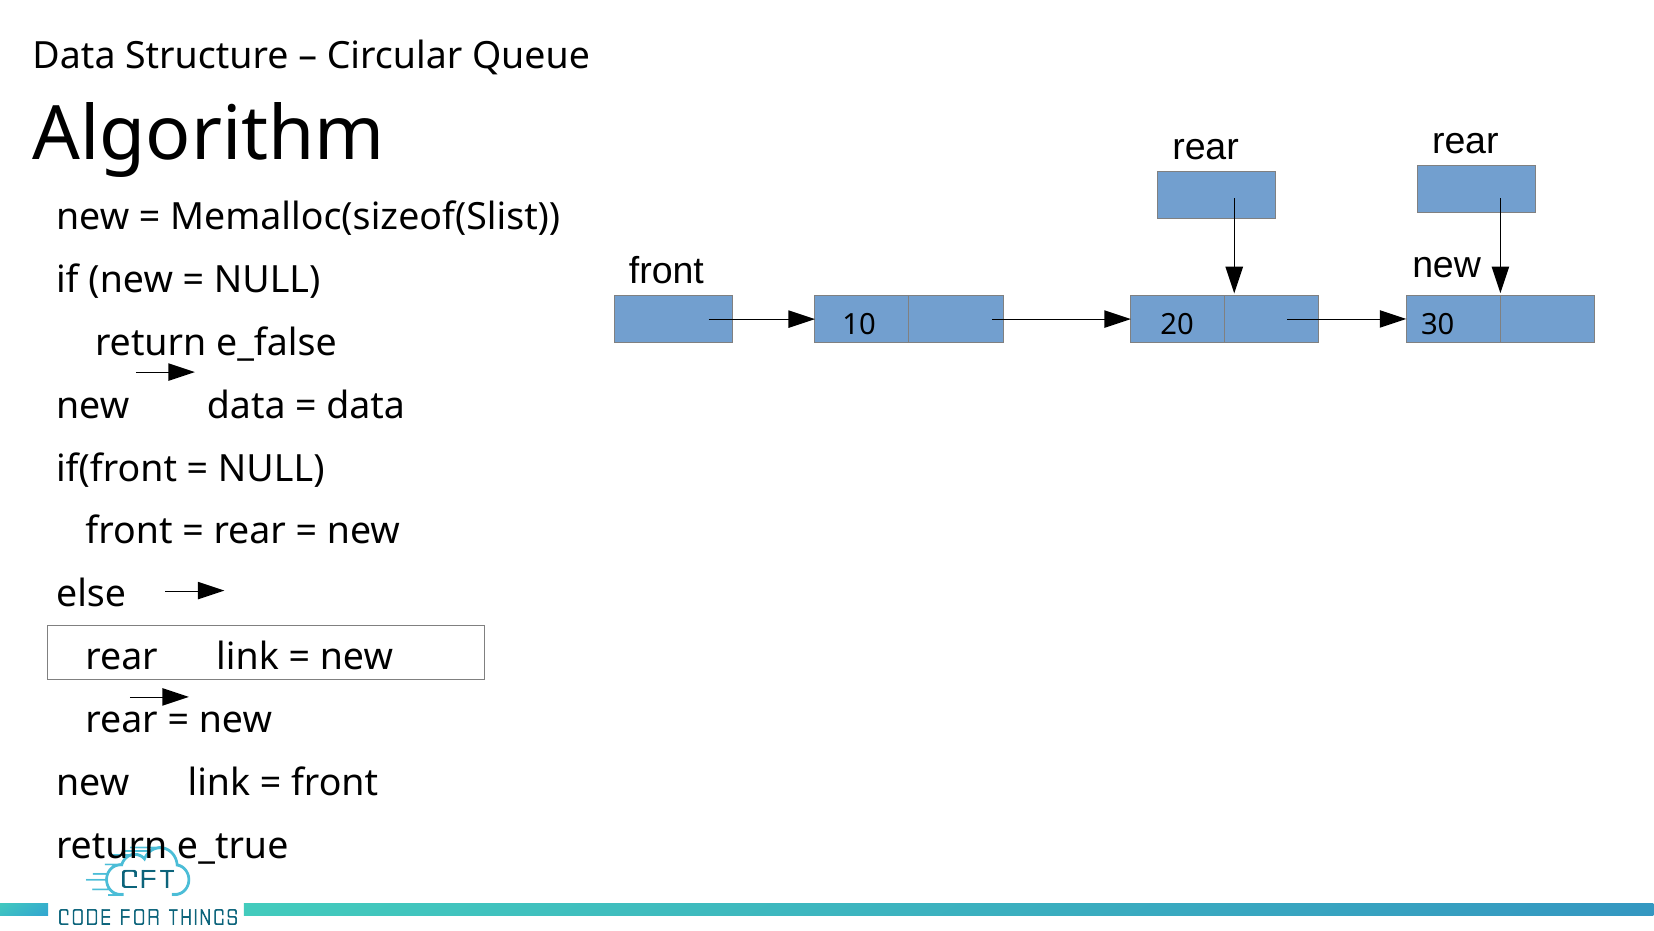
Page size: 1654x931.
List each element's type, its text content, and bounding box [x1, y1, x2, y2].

text_box [1157, 171, 1276, 219]
title Data Structure – Circular Queue Algorithm [32, 11, 1524, 199]
text_box [1228, 295, 1319, 343]
picture [111, 851, 121, 856]
text_box 20 [1145, 295, 1228, 345]
text_box rear [1417, 112, 1533, 170]
text_box 30 [1406, 295, 1488, 345]
text_box [814, 295, 827, 343]
text_box [1488, 295, 1595, 343]
text_box [614, 295, 733, 343]
text_box new = Memalloc(sizeof(Slist)) if (new = NULL) return e_false new data = data if(front = NULL) front = rear = new else rear link = new rear = new new link = front return e_true [0, 182, 709, 851]
picture [59, 851, 237, 925]
text_box new [1501, 277, 1507, 294]
text_box new [1501, 236, 1507, 266]
text_box front [614, 242, 730, 300]
text_box [1130, 295, 1145, 343]
text_box [910, 295, 1004, 343]
text_box 10 [827, 295, 910, 345]
text_box rear [1157, 118, 1273, 176]
text_box new [1397, 236, 1500, 294]
text_box [1417, 165, 1536, 213]
